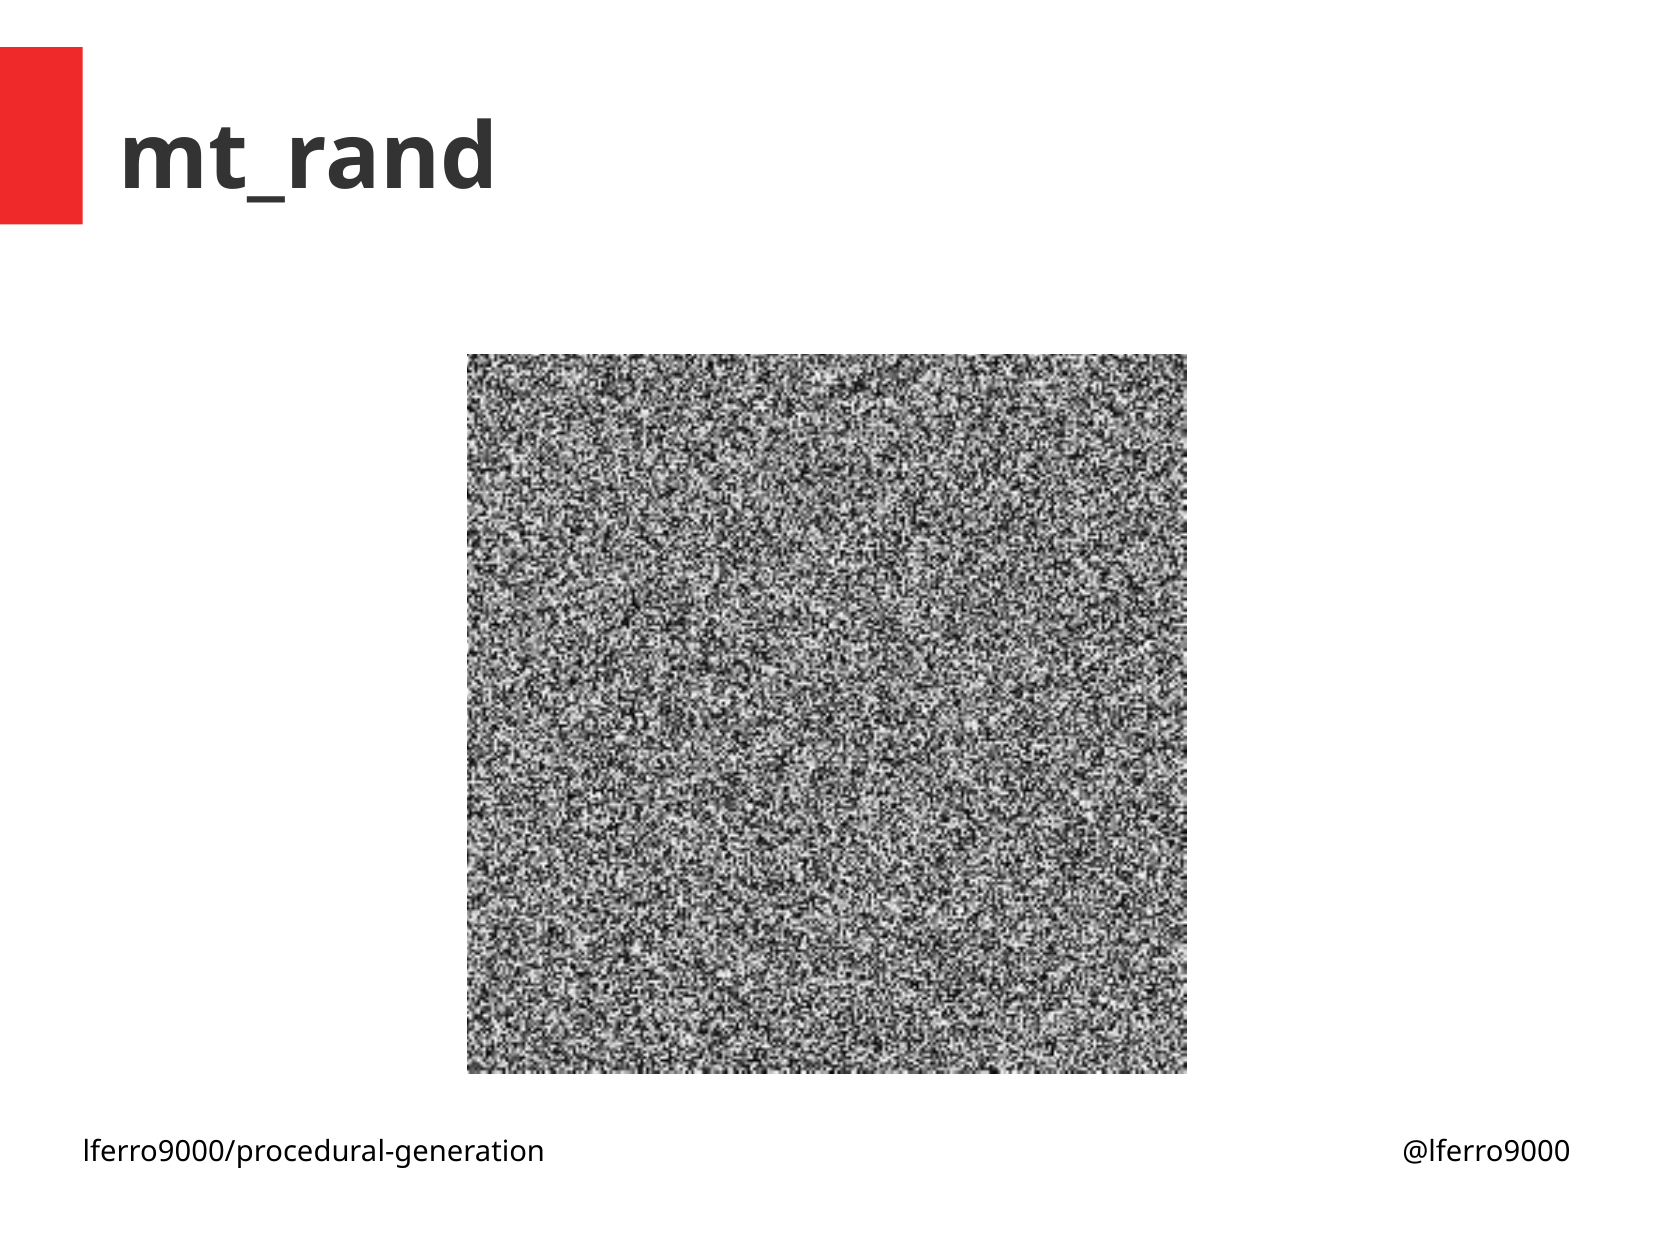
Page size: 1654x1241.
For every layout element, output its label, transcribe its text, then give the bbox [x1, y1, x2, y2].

picture [467, 354, 1187, 1074]
title mt_rand [118, 49, 1571, 257]
